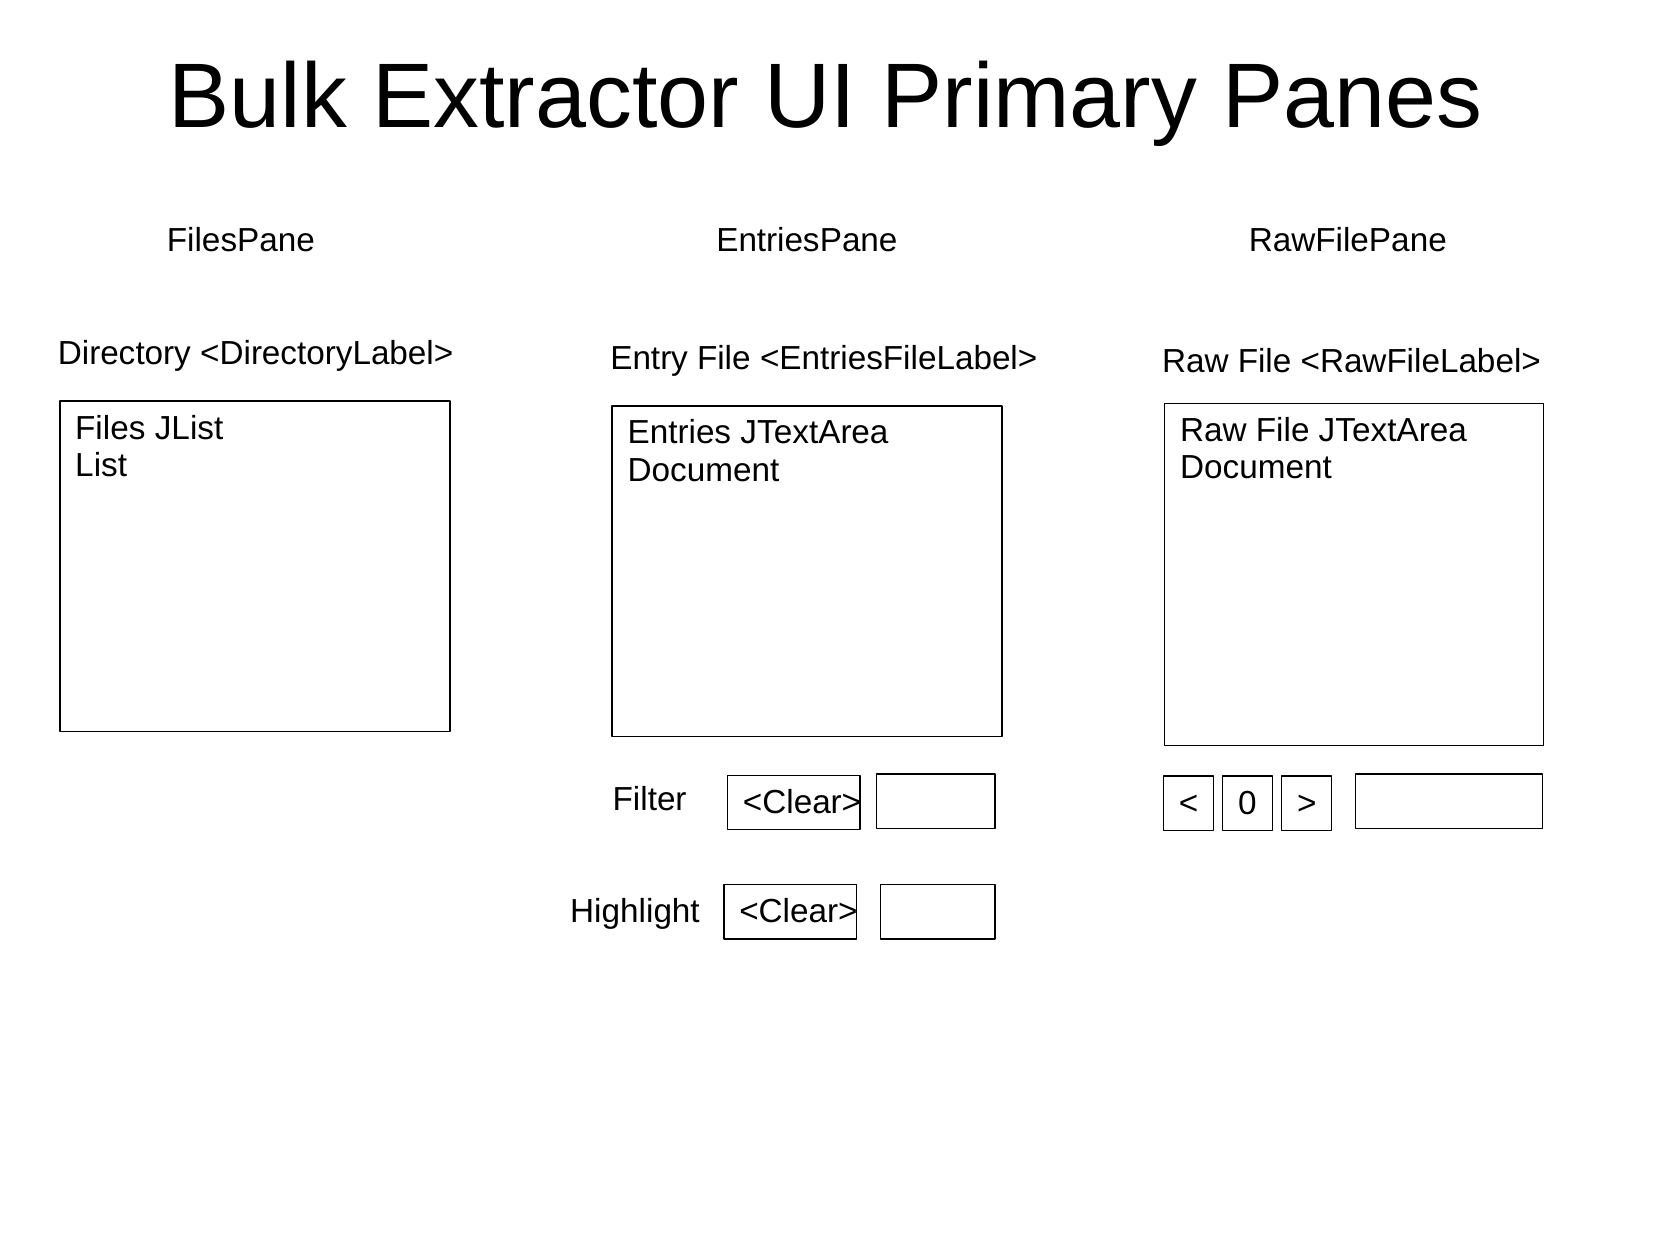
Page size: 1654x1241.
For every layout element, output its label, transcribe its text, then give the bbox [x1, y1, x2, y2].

text_box Raw File JTextArea Document [1164, 403, 1544, 746]
text_box Entry File <EntriesFileLabel> [594, 331, 978, 390]
text_box <Clear> [723, 884, 857, 939]
title Bulk Extractor UI Primary Panes [82, 0, 1571, 193]
text_box RawFilePane [1233, 213, 1427, 271]
text_box > [1281, 776, 1332, 831]
text_box FilesPane [151, 213, 304, 271]
text_box Highlight [554, 884, 692, 943]
text_box < [1163, 776, 1214, 831]
text_box EntriesPane [700, 213, 881, 271]
text_box Filter [597, 771, 689, 830]
text_box 0 [1222, 776, 1273, 831]
text_box Files JList List [59, 401, 450, 732]
text_box Directory <DirectoryLabel> [42, 326, 401, 385]
text_box <Clear> [727, 775, 860, 830]
text_box Entries JTextArea Document [612, 405, 1003, 737]
text_box Raw File <RawFileLabel> [1146, 334, 1489, 392]
